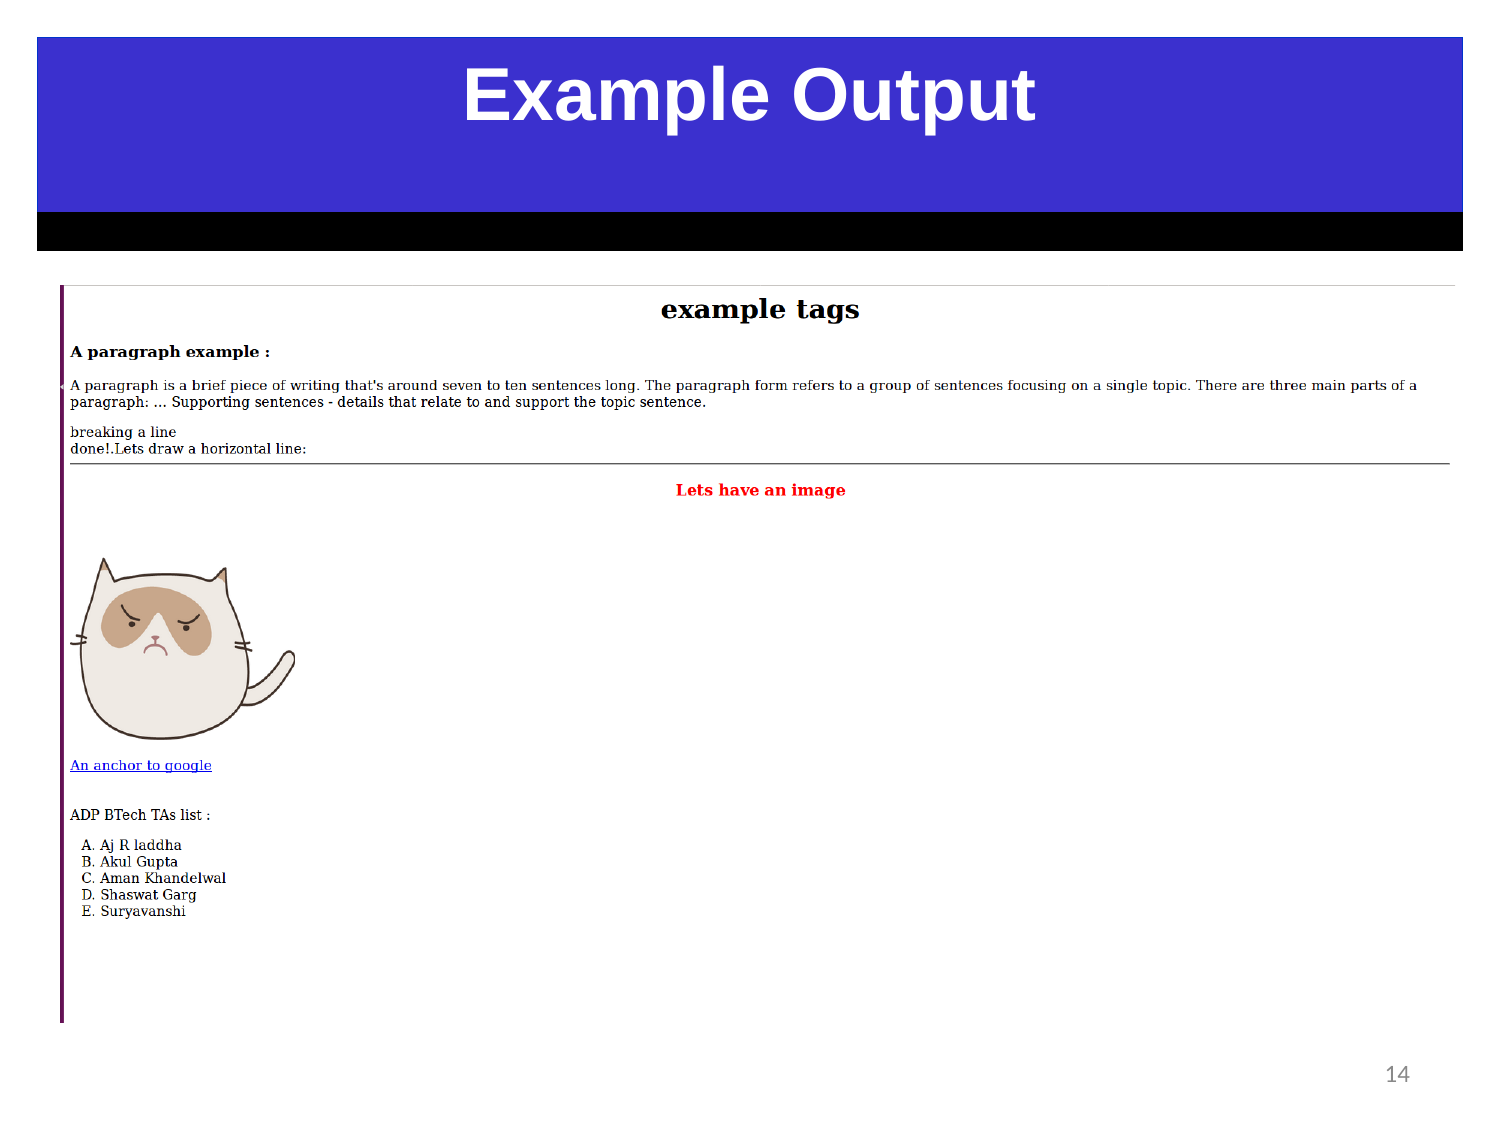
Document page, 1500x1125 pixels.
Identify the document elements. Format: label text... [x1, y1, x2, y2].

picture [60, 285, 1456, 1023]
list Example Output [50, 37, 1450, 213]
text_box <number> [1074, 1042, 1426, 1103]
